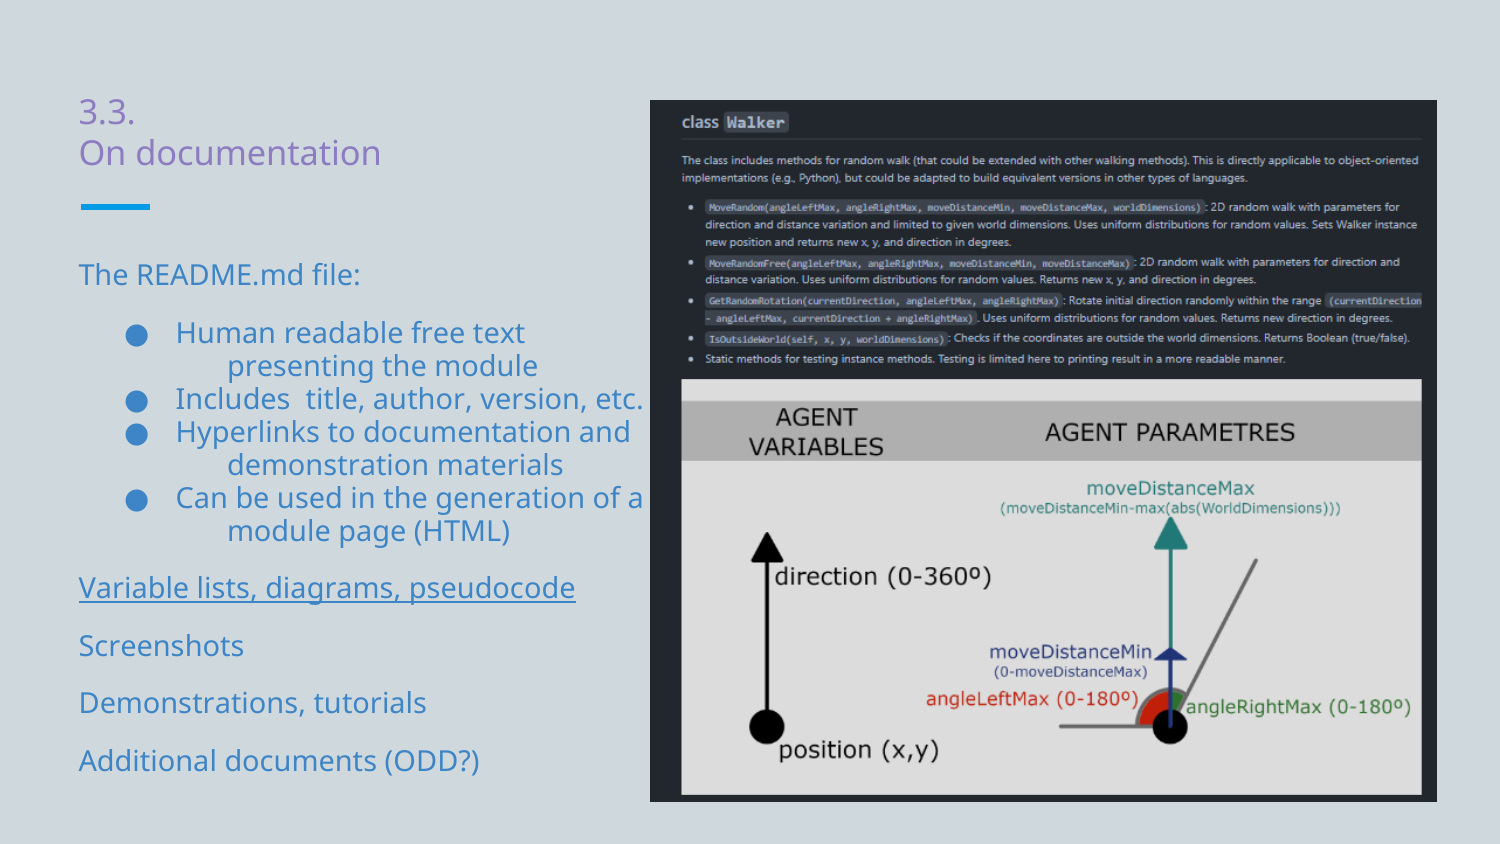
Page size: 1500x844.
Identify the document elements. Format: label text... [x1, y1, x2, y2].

title 3.3. On documentation [63, 75, 1437, 188]
list The README.md file: Human readable free text presenting the module Includes title, author, version, etc. Hyperlinks to documentation and demonstration materials Can be used in the generation of a module page (HTML) Variable lists, diagrams, pseudocode Screenshots Demonstrations, tutorials Additional documents (ODD?) [63, 244, 650, 802]
picture [650, 100, 1437, 802]
